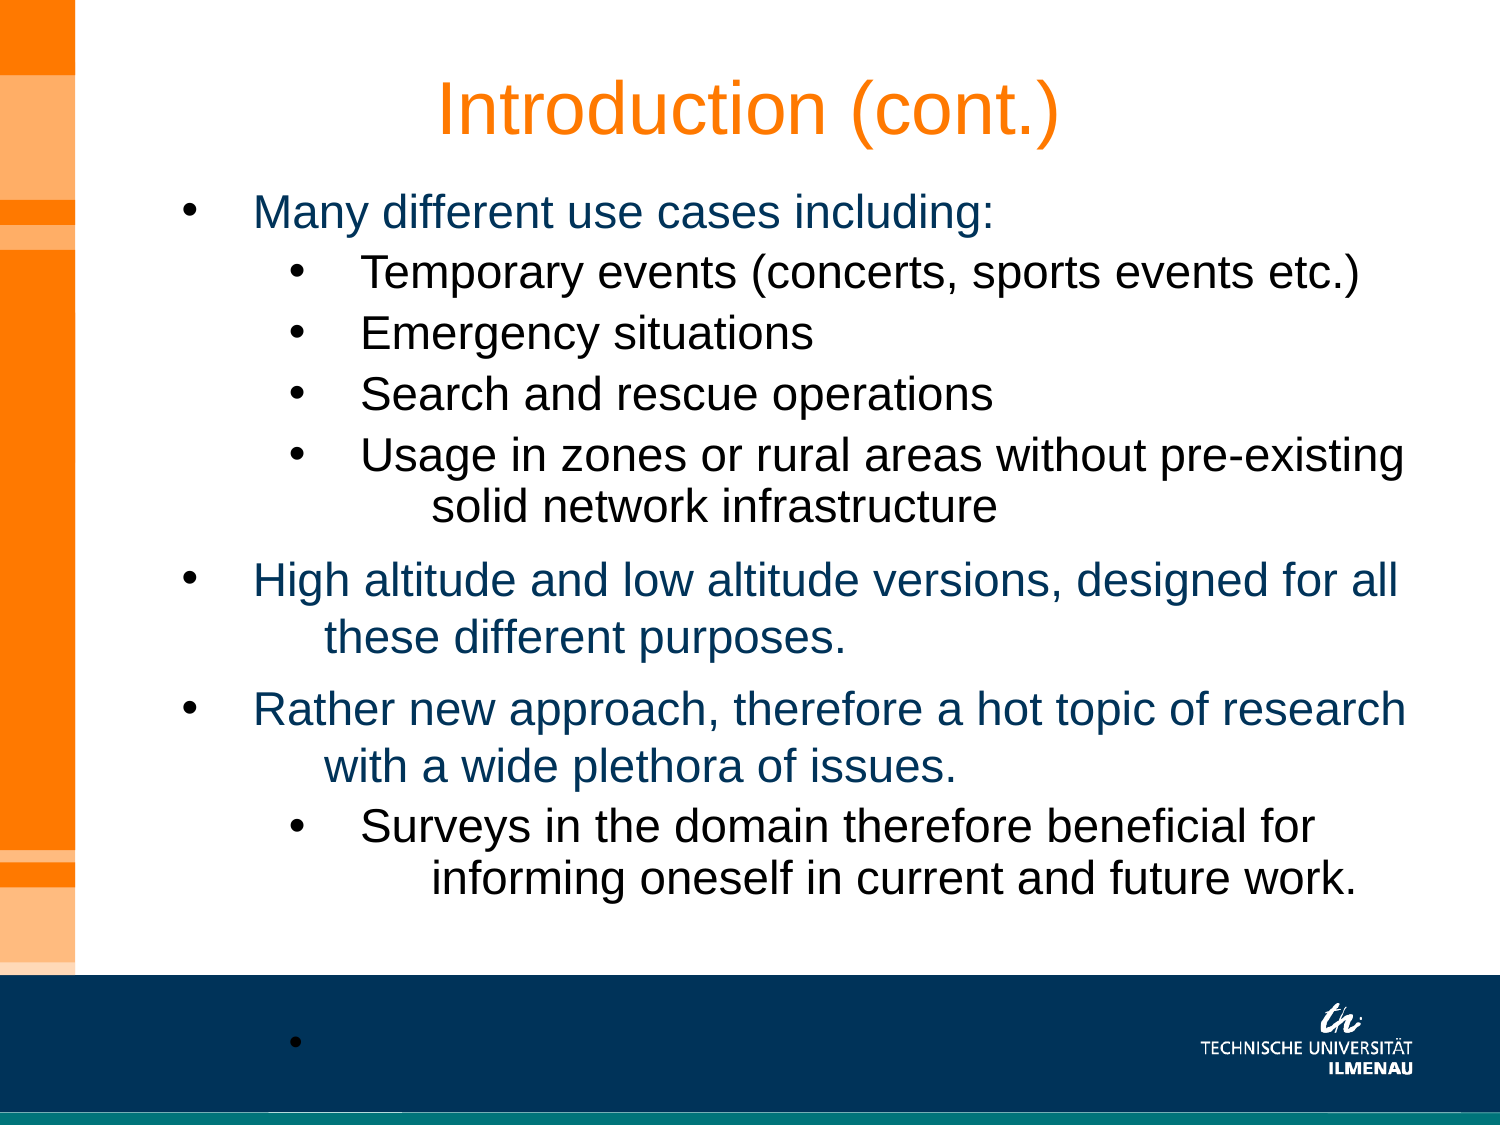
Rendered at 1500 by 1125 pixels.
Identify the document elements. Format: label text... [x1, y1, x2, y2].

list Many different use cases including: Temporary events (concerts, sports events etc.) Emergency situations Search and rescue operations Usage in zones or rural areas without pre-existing solid network infrastructure High altitude and low altitude versions, designed for all these different purposes. Rather new approach, therefore a hot topic of research with a wide plethora of issues. Surveys in the domain therefore beneficial for informing oneself in current and future work. [74, 180, 1425, 916]
title Introduction (cont.) [74, 0, 1425, 180]
